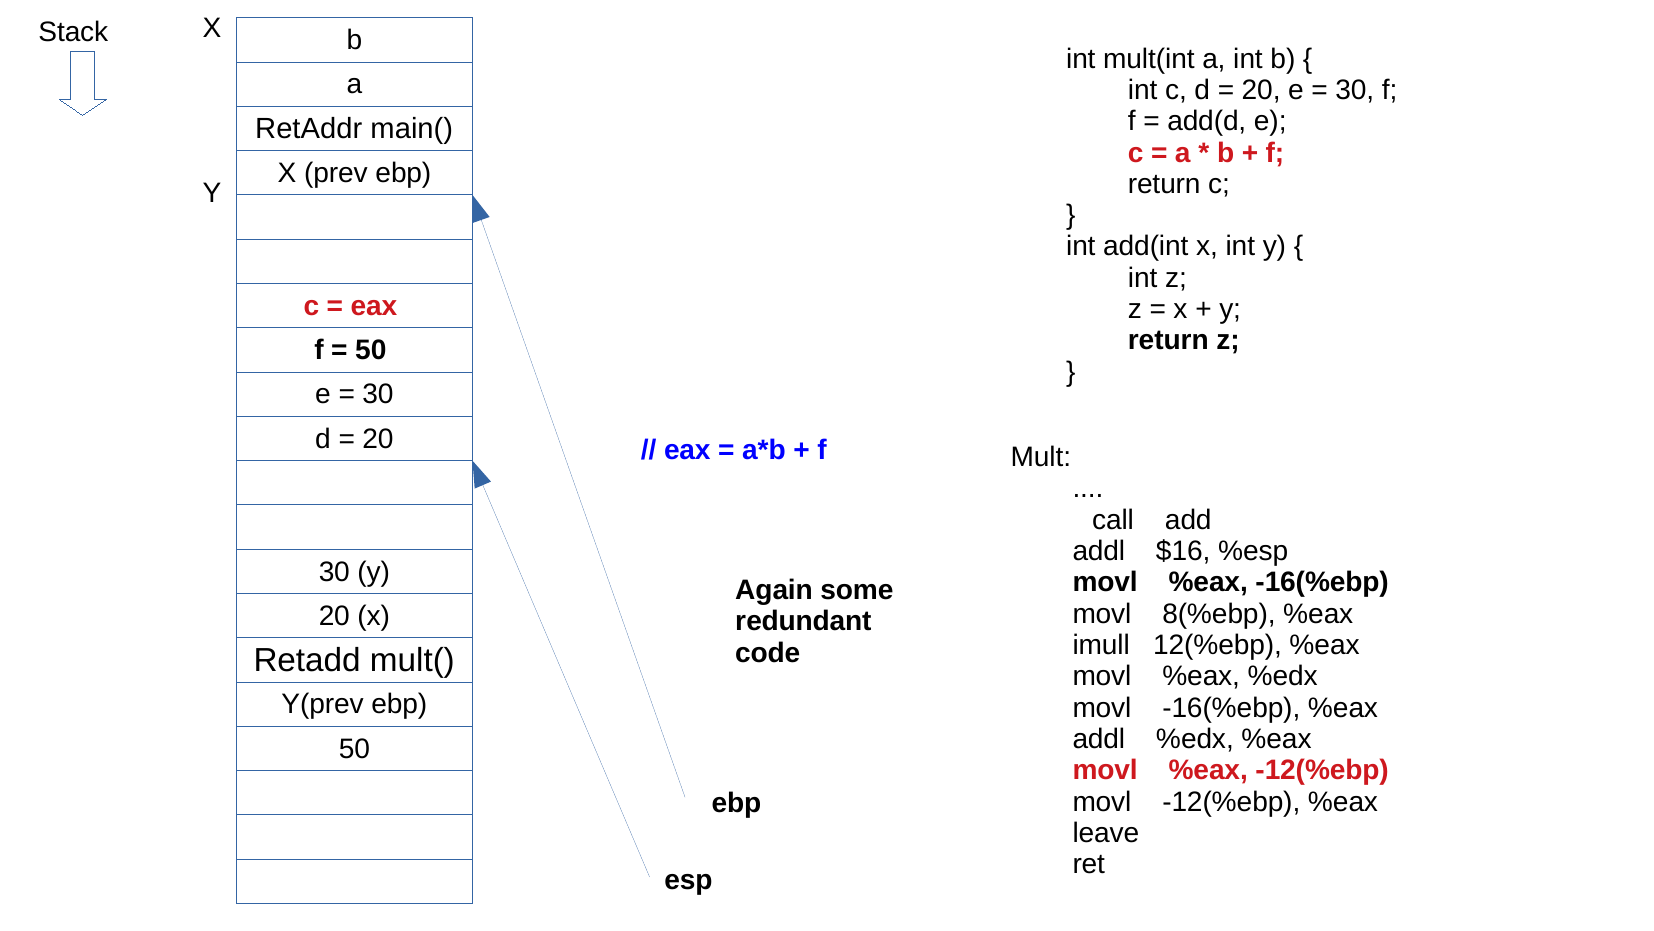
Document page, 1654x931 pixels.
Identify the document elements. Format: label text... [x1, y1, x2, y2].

text_box d = 20 [236, 416, 473, 461]
text_box ebp [696, 779, 827, 826]
text_box 30 (y) [236, 549, 473, 593]
text_box f = 50 [236, 327, 473, 373]
text_box int mult(int a, int b) { int c, d = 20, e = 30, f; f = add(d, e); c = a * b + f; return c; } int add(int x, int y) { int z; z = x + y; return z; } [1051, 35, 1529, 395]
text_box Mult: .... call add addl $16, %esp movl %eax, -16(%ebp) movl 8(%ebp), %eax imull 12(%ebp), %eax movl %eax, %edx movl -16(%ebp), %eax addl %edx, %eax movl %eax, -12(%ebp) movl -12(%ebp), %eax leave ret [995, 434, 1571, 919]
text_box X (prev ebp) [236, 150, 473, 194]
text_box 20 (x) [236, 593, 473, 637]
text_box Stack [23, 8, 154, 55]
text_box Y [129, 169, 237, 217]
text_box X [129, 4, 237, 51]
text_box 50 [236, 726, 473, 770]
text_box esp [649, 856, 780, 903]
text_box e = 30 [236, 373, 473, 416]
text_box RetAddr main() [236, 106, 473, 150]
text_box Retadd mult() [236, 637, 473, 682]
text_box b [236, 17, 473, 62]
text_box c = eax [236, 283, 473, 327]
text_box a [236, 62, 473, 106]
text_box Again some redundant code [720, 566, 957, 704]
text_box Y(prev ebp) [236, 682, 473, 726]
text_box // eax = a*b + f [625, 426, 1123, 505]
